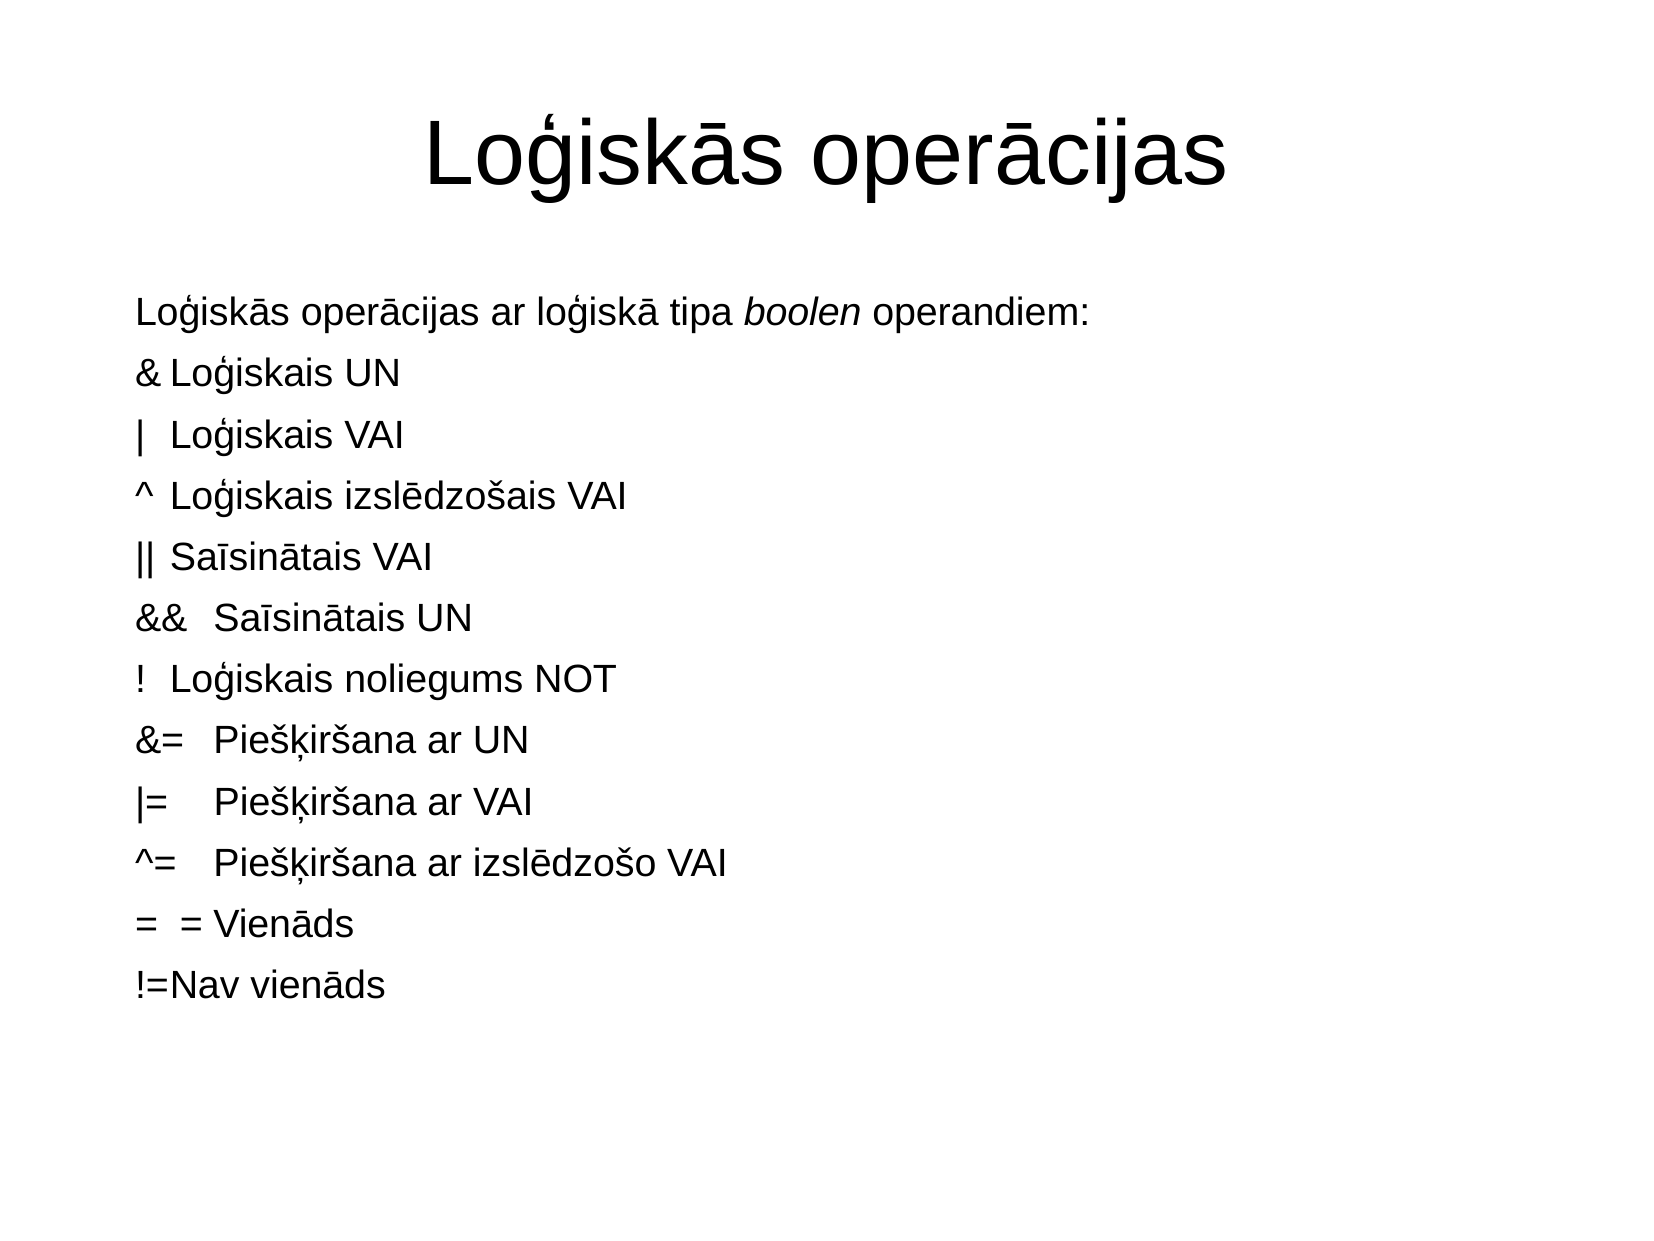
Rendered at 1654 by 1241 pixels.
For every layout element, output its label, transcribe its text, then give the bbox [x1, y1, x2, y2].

title Loģiskās operācijas [82, 49, 1571, 257]
list Loģiskās operācijas ar loģiskā tipa boolen operandiem: & Loģiskais UN | Loģiskais VAI ^ Loģiskais izslēdzošais VAI || Saīsinātais VAI && Saīsinātais UN ! Loģiskais noliegums NOT &= Piešķiršana ar UN |= Piešķiršana ar VAI ^= Piešķiršana ar izslēdzošo VAI = = Vienāds != Nav vienāds [82, 290, 1538, 1010]
